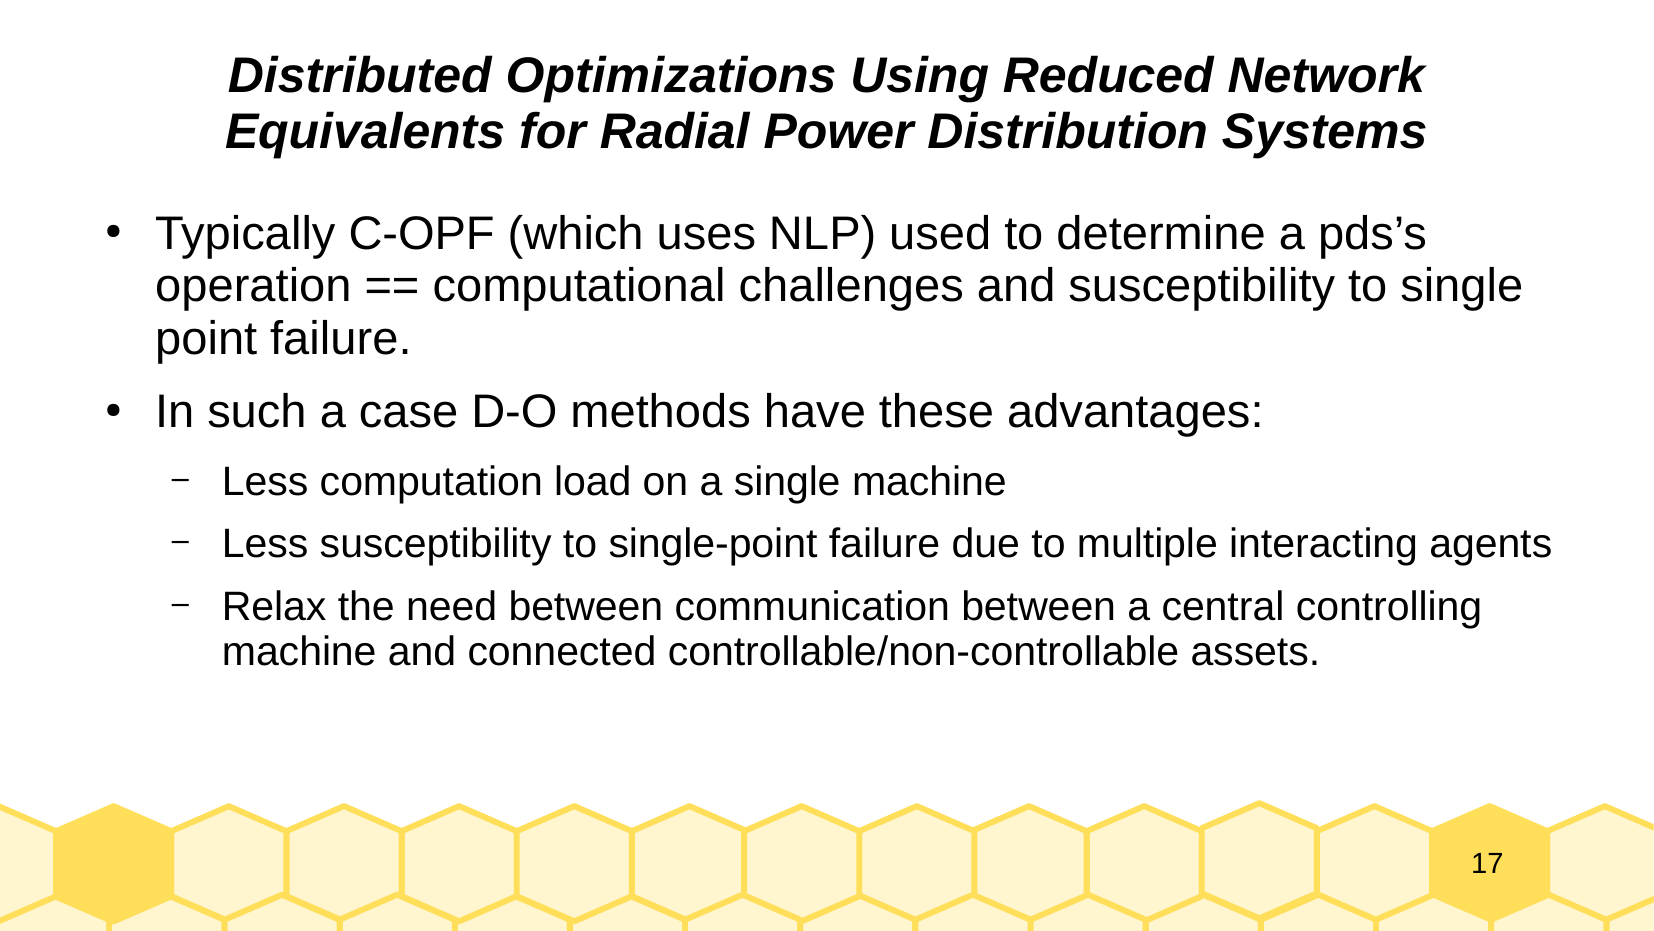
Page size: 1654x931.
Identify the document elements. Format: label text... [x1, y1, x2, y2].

list Typically C-OPF (which uses NLP) used to determine a pds’s operation == computational challenges and susceptibility to single point failure. In such a case D-O methods have these advantages: Less computation load on a single machine Less susceptibility to single-point failure due to multiple interacting agents Relax the need between communication between a central controlling machine and connected controllable/non-controllable assets. [88, 206, 1565, 739]
title Distributed Optimizations Using Reduced Network Equivalents for Radial Power Distribution Systems [88, 29, 1565, 178]
